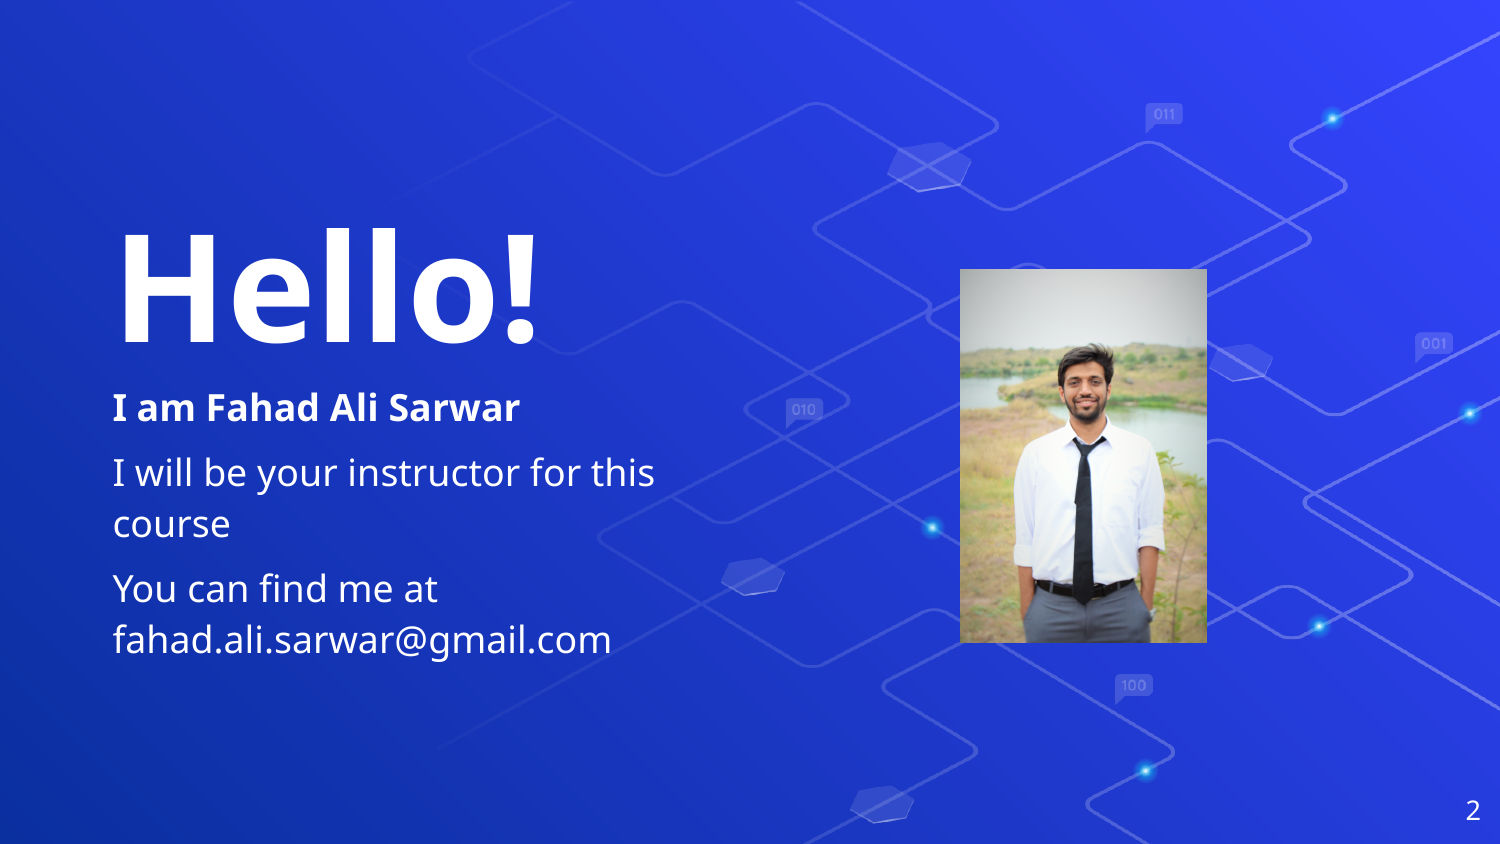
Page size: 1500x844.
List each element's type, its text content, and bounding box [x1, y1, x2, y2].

slide_number <number> [1391, 779, 1482, 844]
picture [0, 0, 1500, 844]
subtitle I am Fahad Ali Sarwar I will be your instructor for this course You can find me at fahad.ali.sarwar@gmail.com [112, 377, 706, 624]
title Hello! [112, 220, 706, 373]
